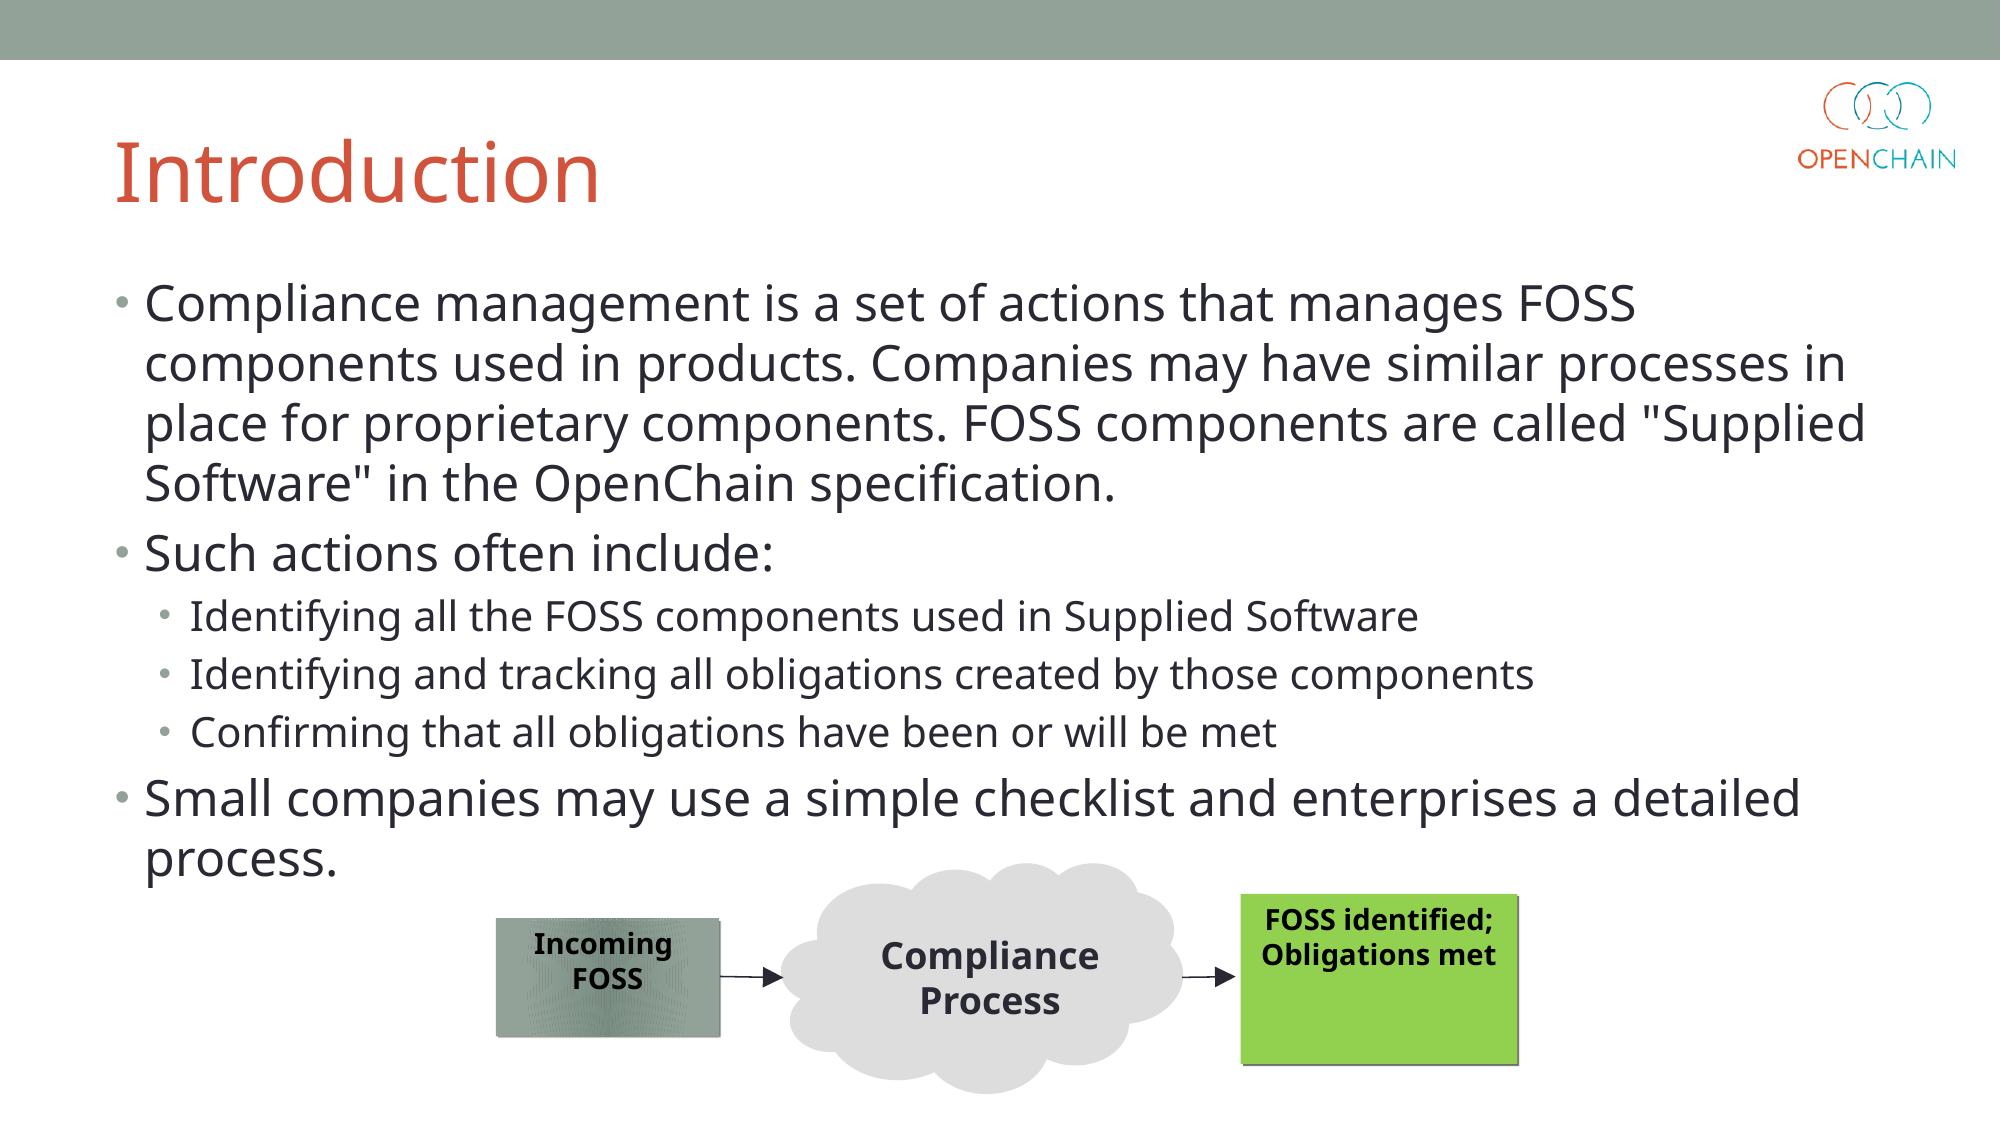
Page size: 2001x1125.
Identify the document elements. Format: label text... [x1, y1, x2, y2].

text_box [780, 863, 1184, 1095]
list Compliance management is a set of actions that manages FOSS components used in products. Companies may have similar processes in place for proprietary components. FOSS components are called "Supplied Software" in the OpenChain specification. Such actions often include: Identifying all the FOSS components used in Supplied Software Identifying and tracking all obligations created by those components Confirming that all obligations have been or will be met Small companies may use a simple checklist and enterprises a detailed process. [99, 263, 1900, 1064]
text_box FOSS identified; Obligations met [1240, 893, 1518, 1065]
text_box Incoming FOSS [495, 918, 720, 1037]
text_box Compliance Process [864, 916, 1116, 1038]
picture [1798, 82, 1955, 169]
title Introduction [99, 87, 1900, 250]
